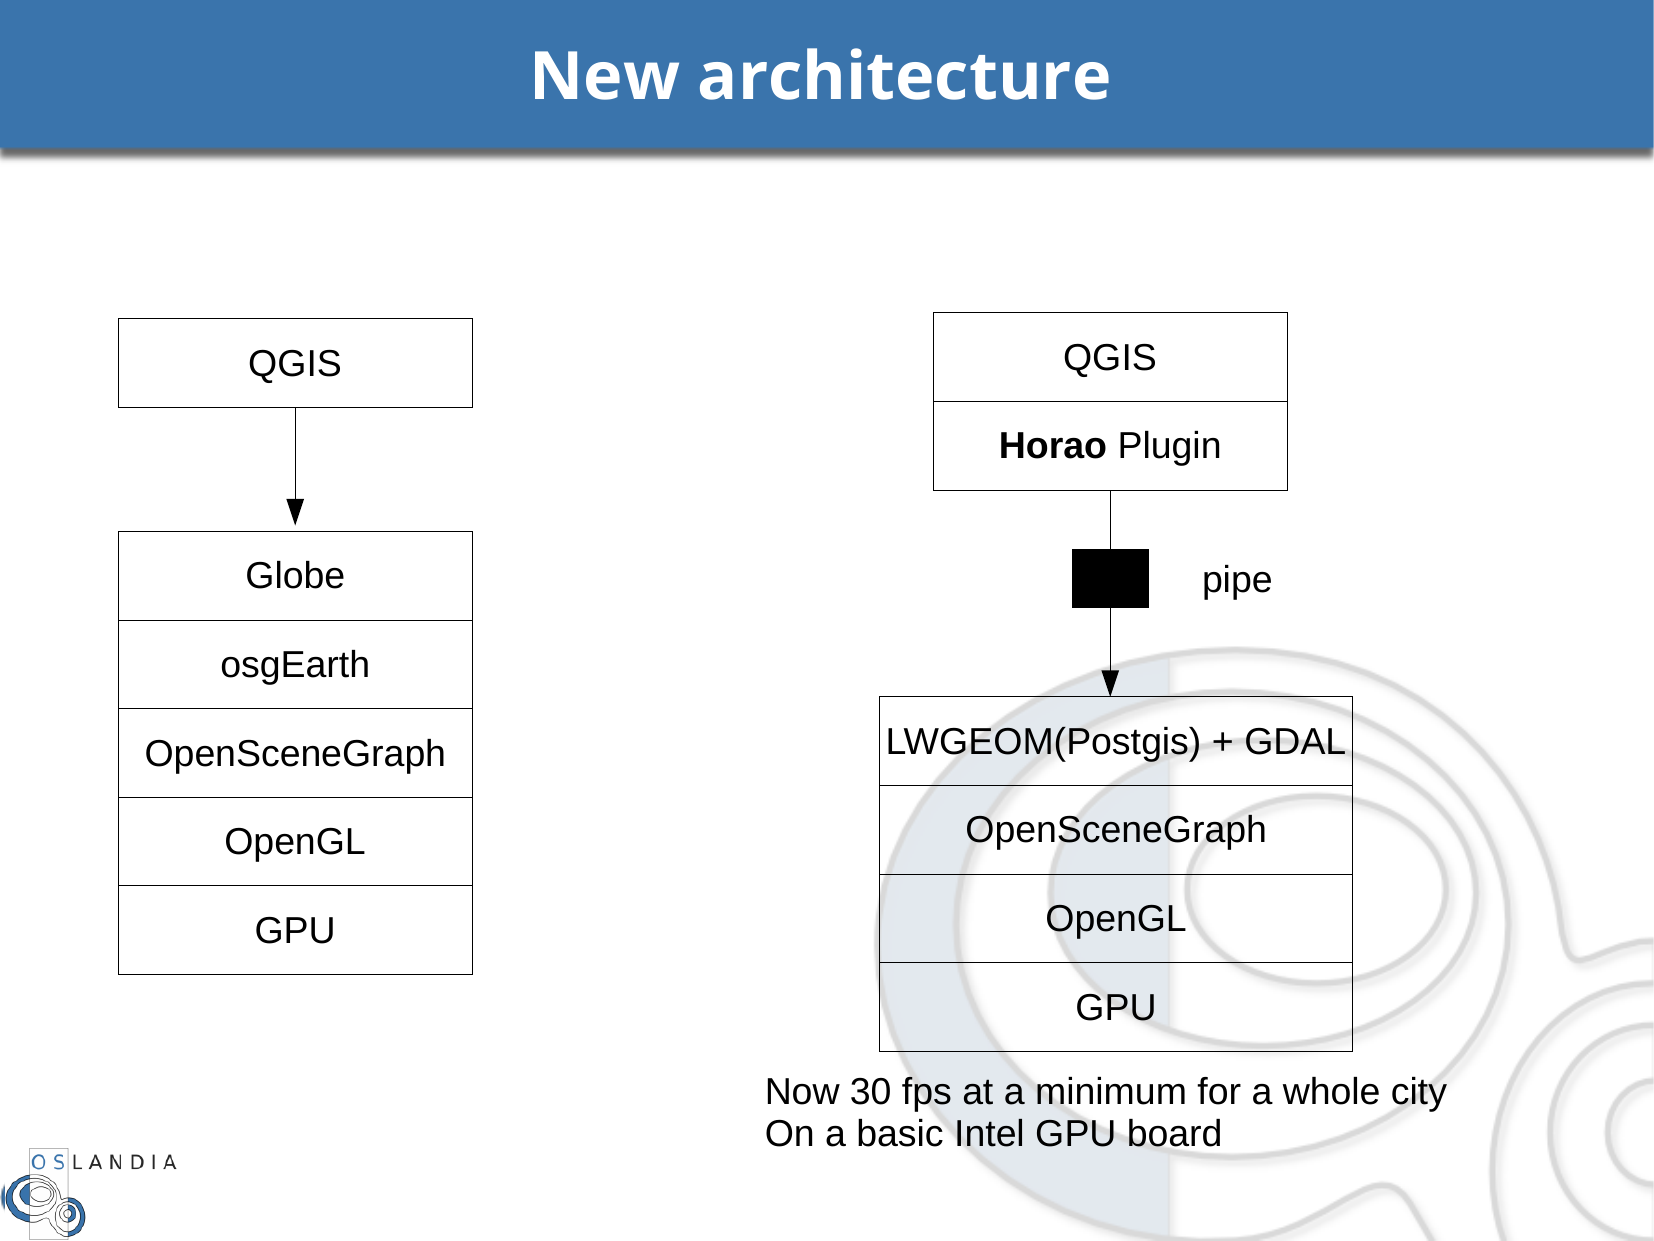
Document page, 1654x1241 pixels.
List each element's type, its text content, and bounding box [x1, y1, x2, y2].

text_box LWGEOM(Postgis) + GDAL [879, 696, 1353, 785]
text_box GPU [879, 962, 1353, 1052]
text_box osgEarth [118, 620, 473, 708]
text_box OpenGL [879, 874, 1353, 962]
title New architecture [76, 0, 1565, 148]
text_box GPU [118, 885, 473, 975]
text_box QGIS [118, 318, 473, 408]
text_box QGIS [933, 312, 1288, 401]
text_box OpenSceneGraph [879, 785, 1353, 874]
picture [0, 0, 1654, 1241]
text_box Horao Plugin [933, 401, 1288, 491]
text_box Globe [118, 531, 473, 620]
text_box Now 30 fps at a minimum for a whole city On a basic Intel GPU board [679, 1062, 1557, 1211]
text_box pipe [1187, 551, 1288, 609]
text_box OpenGL [118, 797, 473, 885]
text_box OpenSceneGraph [118, 708, 473, 797]
